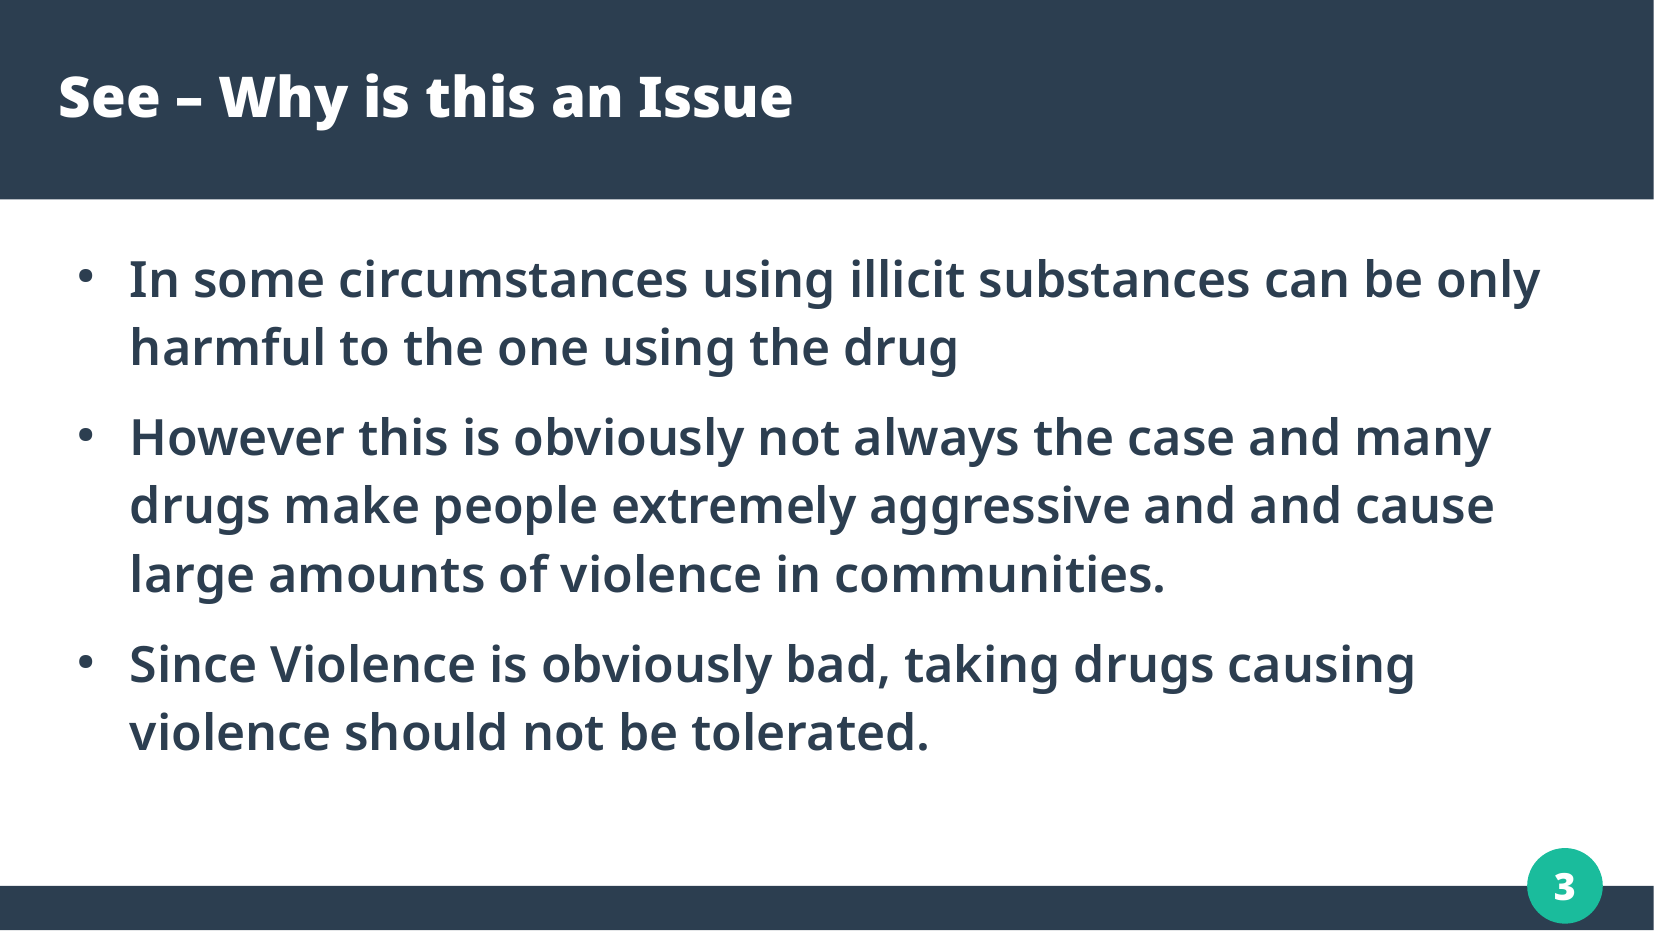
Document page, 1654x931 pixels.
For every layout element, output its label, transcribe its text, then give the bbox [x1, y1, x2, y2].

title See – Why is this an Issue [59, 37, 1595, 155]
list In some circumstances using illicit substances can be only harmful to the one using the drug However this is obviously not always the case and many drugs make people extremely aggressive and and cause large amounts of violence in communities. Since Violence is obviously bad, taking drugs causing violence should not be tolerated. [59, 243, 1595, 864]
